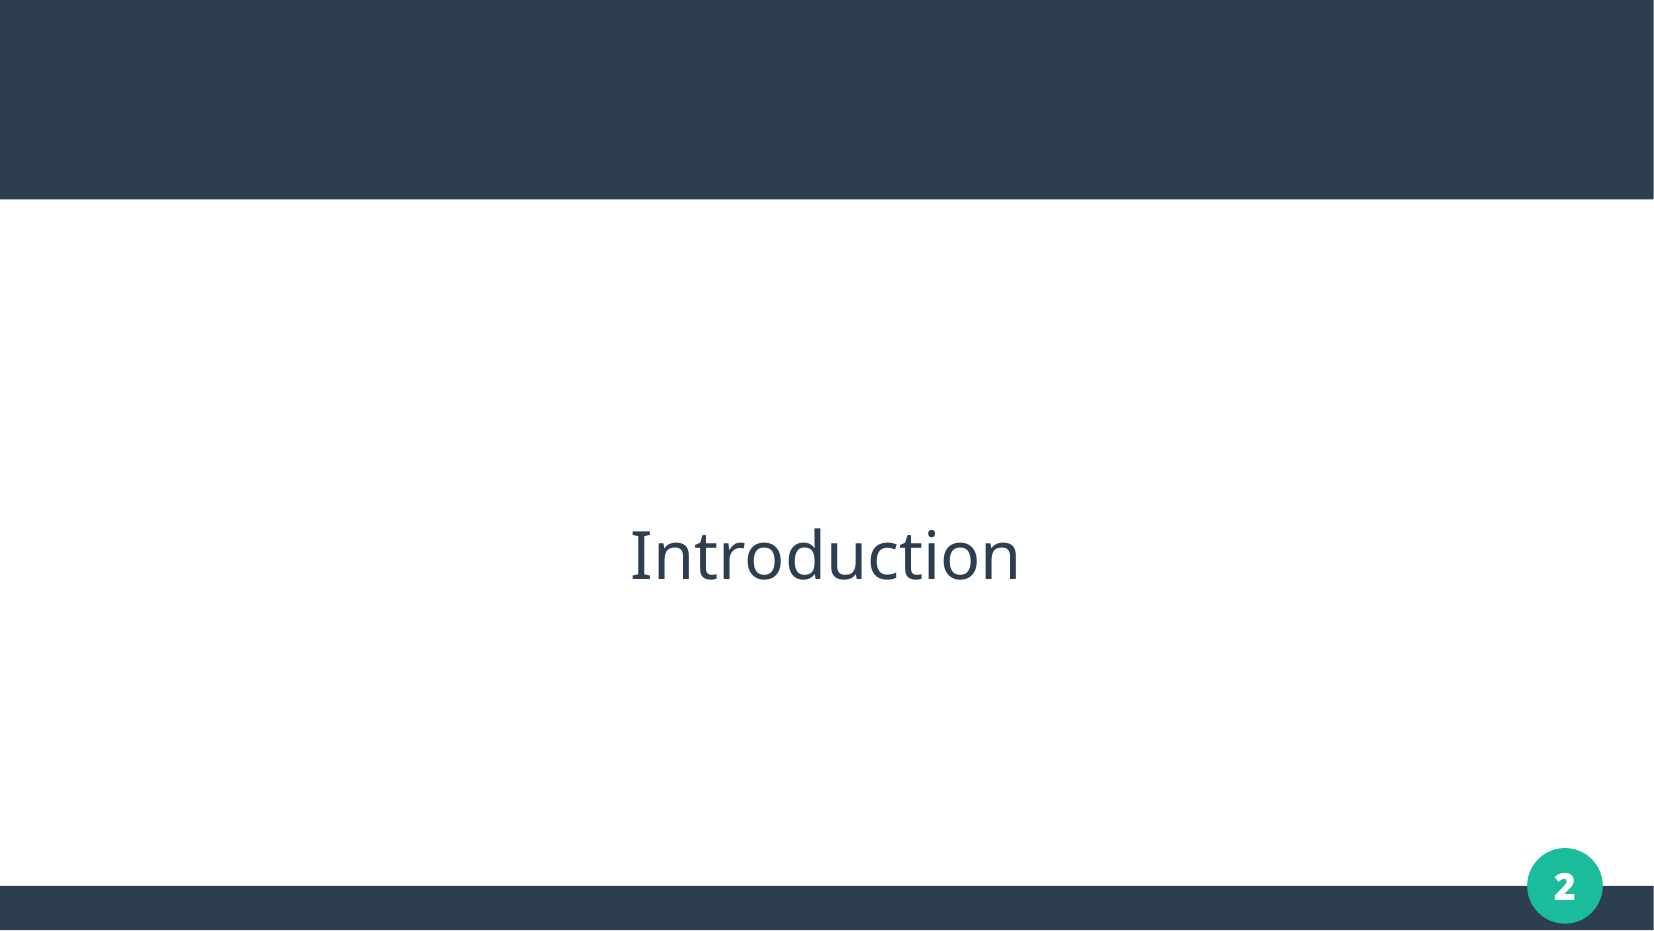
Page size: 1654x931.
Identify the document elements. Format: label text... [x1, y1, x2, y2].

subtitle Introduction [59, 243, 1595, 864]
